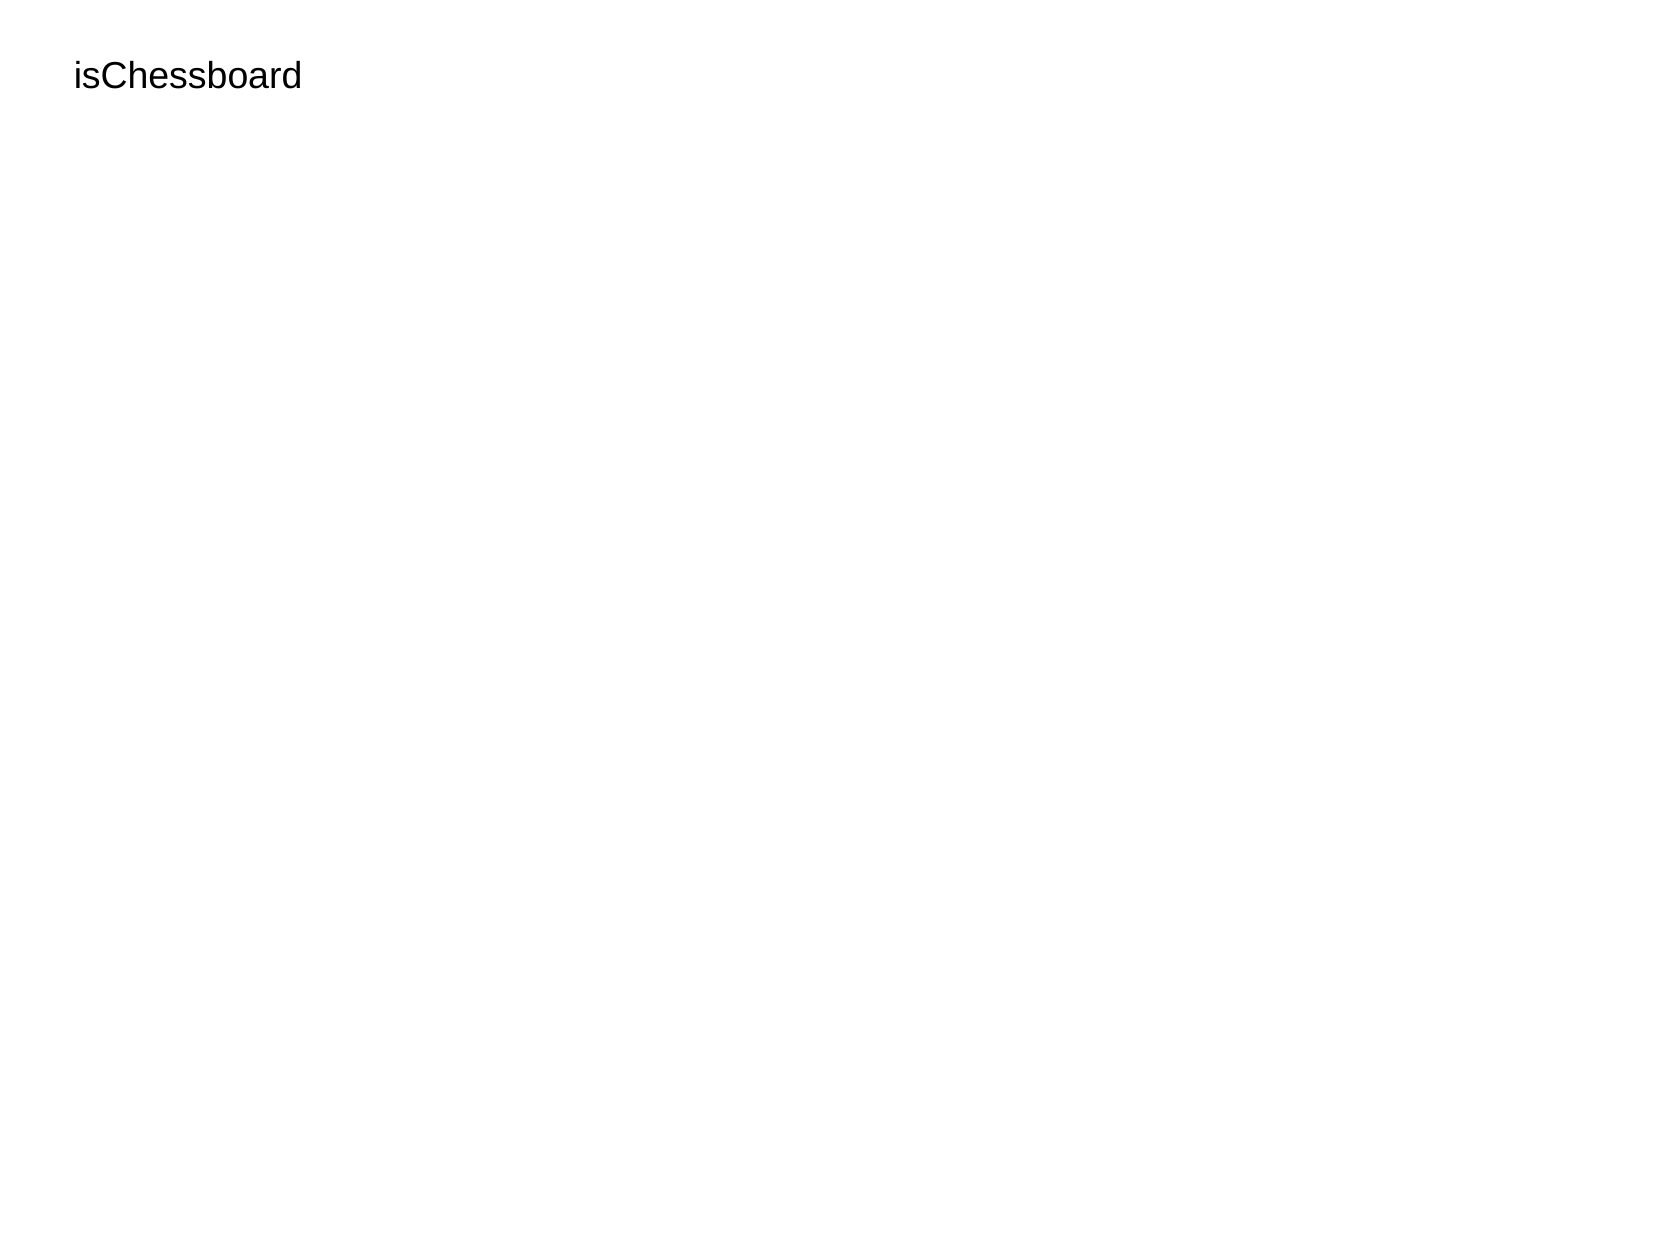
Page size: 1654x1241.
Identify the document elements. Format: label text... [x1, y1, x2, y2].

text_box isChessboard [59, 47, 1441, 105]
